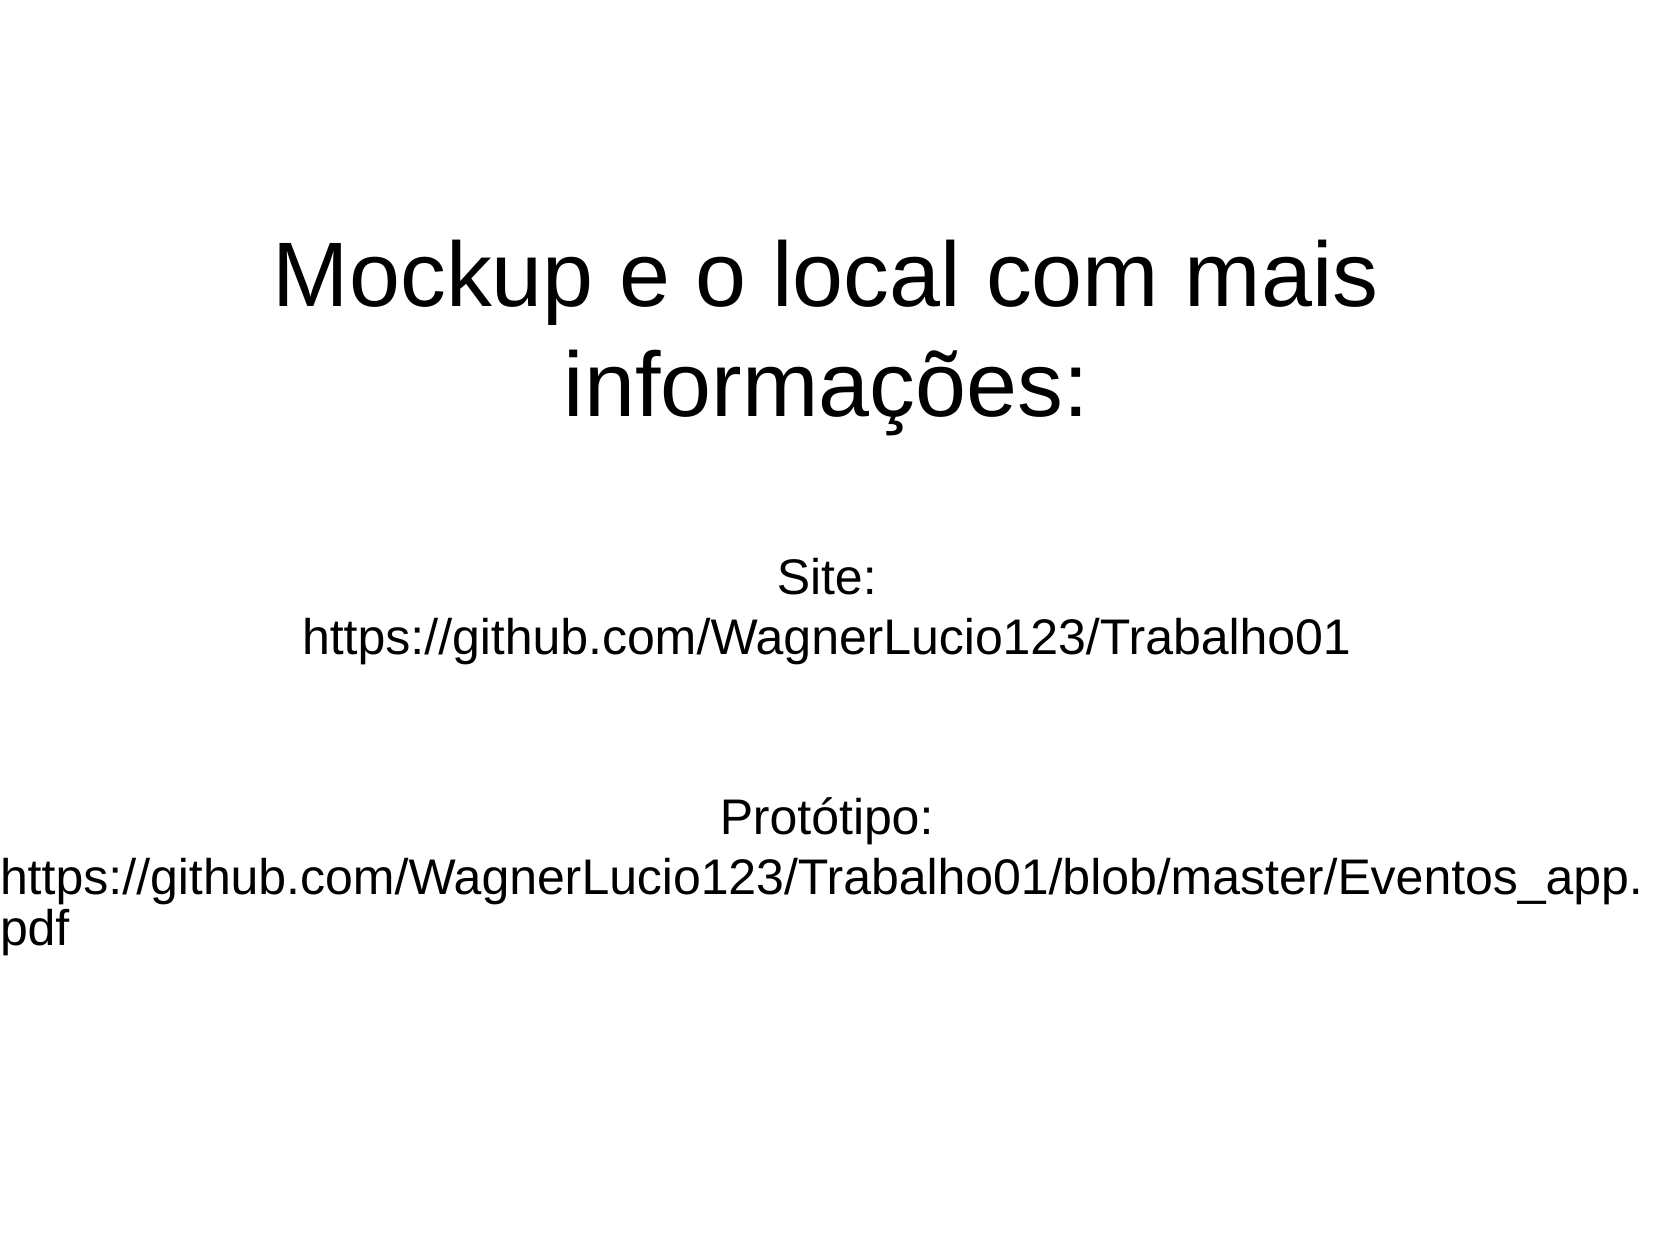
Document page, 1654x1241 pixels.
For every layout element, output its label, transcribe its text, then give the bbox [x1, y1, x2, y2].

title Mockup e o local com mais informações: Site: https://github.com/WagnerLucio123/Trabalho01 Protótipo: https://github.com/WagnerLucio123/Trabalho01/blob/master/Eventos_app.pdf [0, 0, 1654, 1241]
